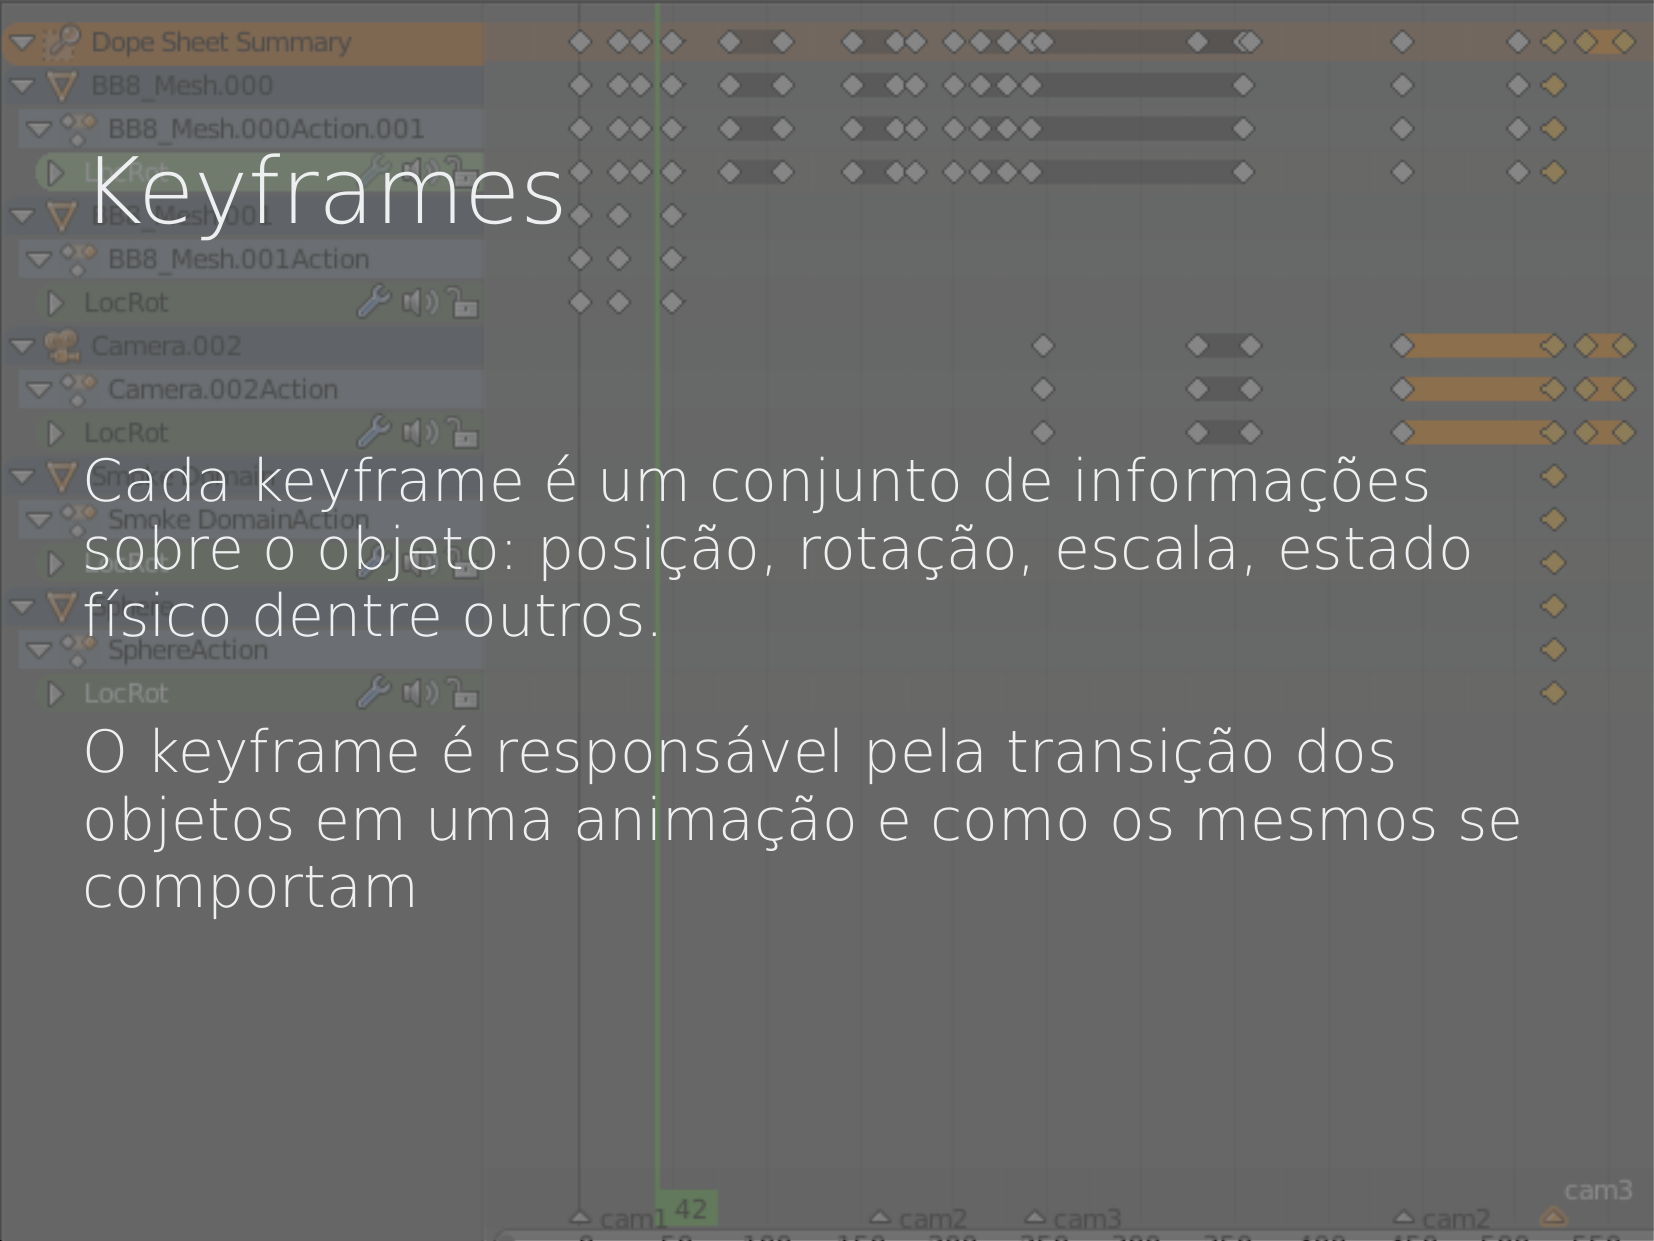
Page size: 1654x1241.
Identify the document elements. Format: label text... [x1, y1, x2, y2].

subtitle Cada keyframe é um conjunto de informações sobre o objeto: posição, rotação, escala, estado físico dentre outros. O keyframe é responsável pela transição dos objetos em uma animação e como os mesmos se comportam [82, 324, 1571, 1045]
title Keyframes [82, 88, 1571, 296]
